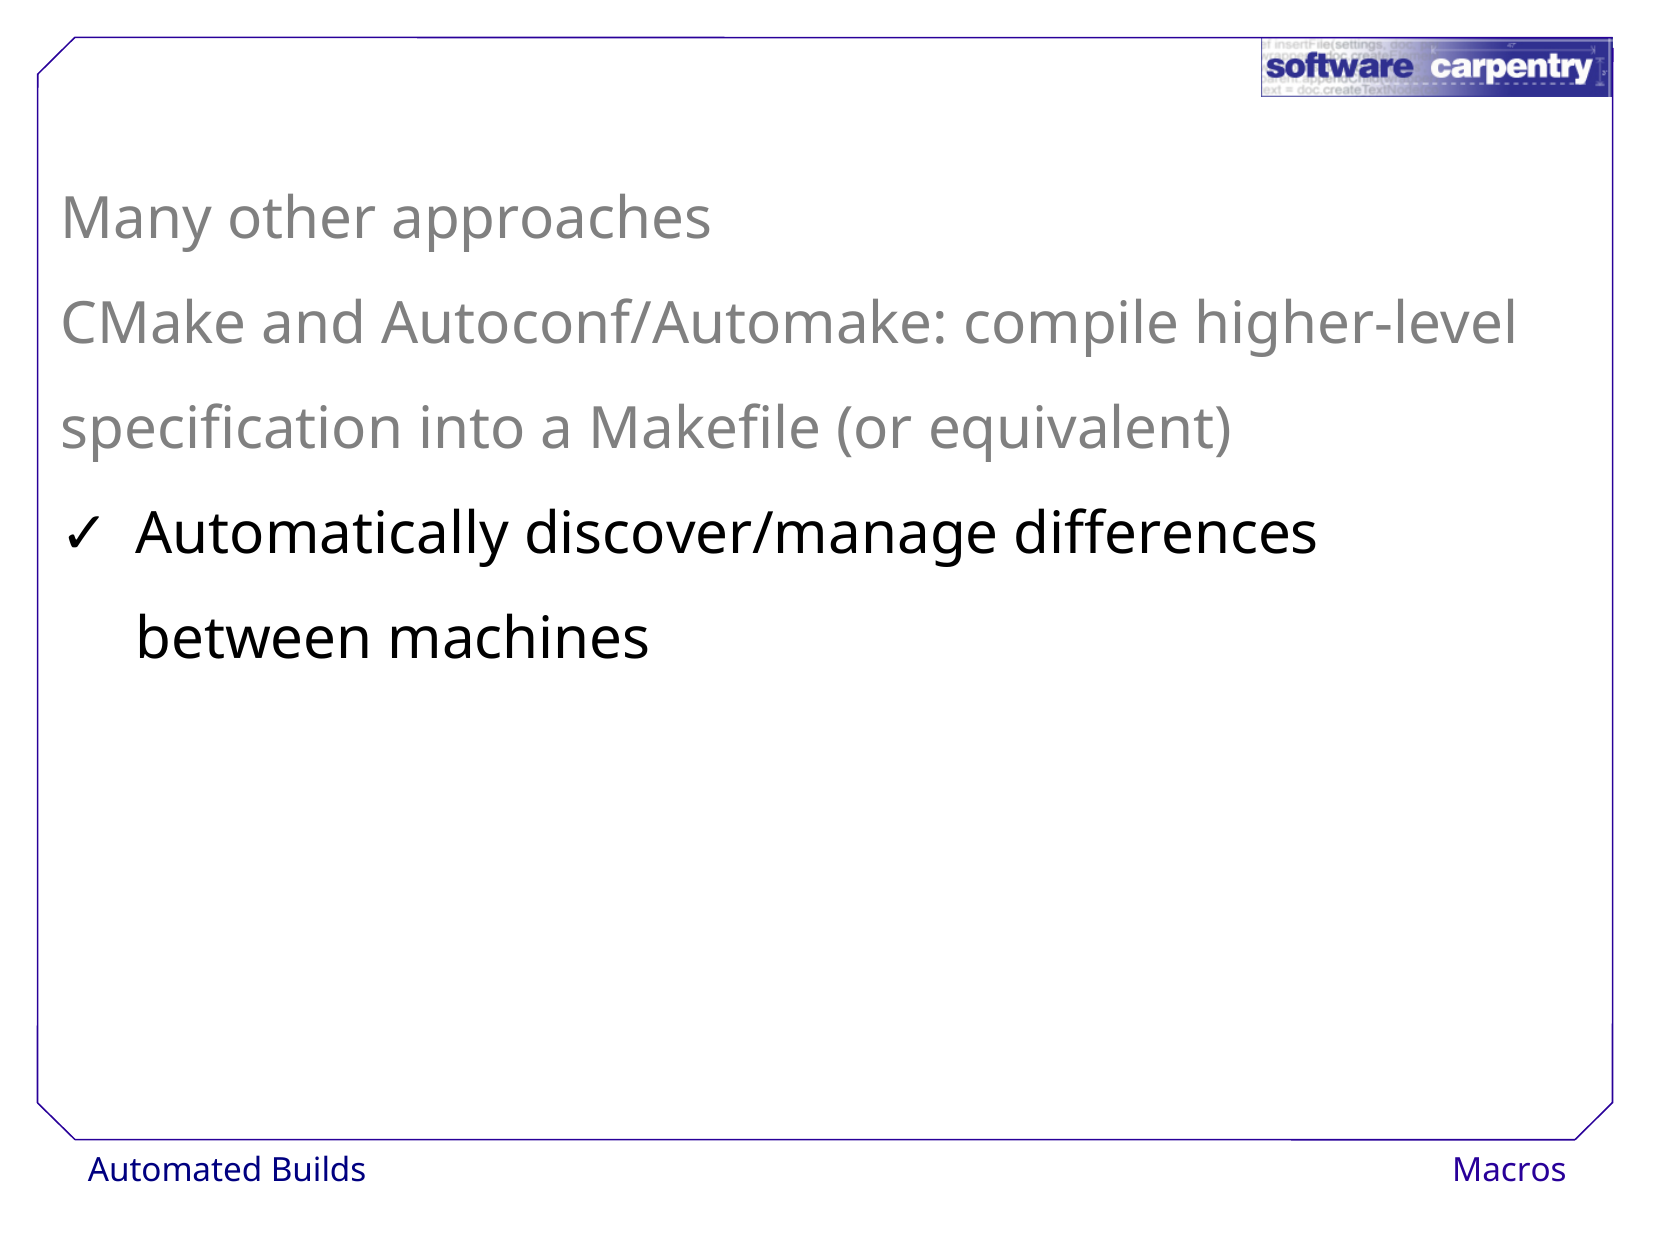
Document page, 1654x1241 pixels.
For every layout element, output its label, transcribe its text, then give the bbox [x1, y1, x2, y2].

text_box Many other approaches CMake and Autoconf/Automake: compile higher-level specification into a Makefile (or equivalent) ✓ Automatically discover/manage differences between machines [45, 138, 1654, 679]
picture [1261, 39, 1613, 97]
